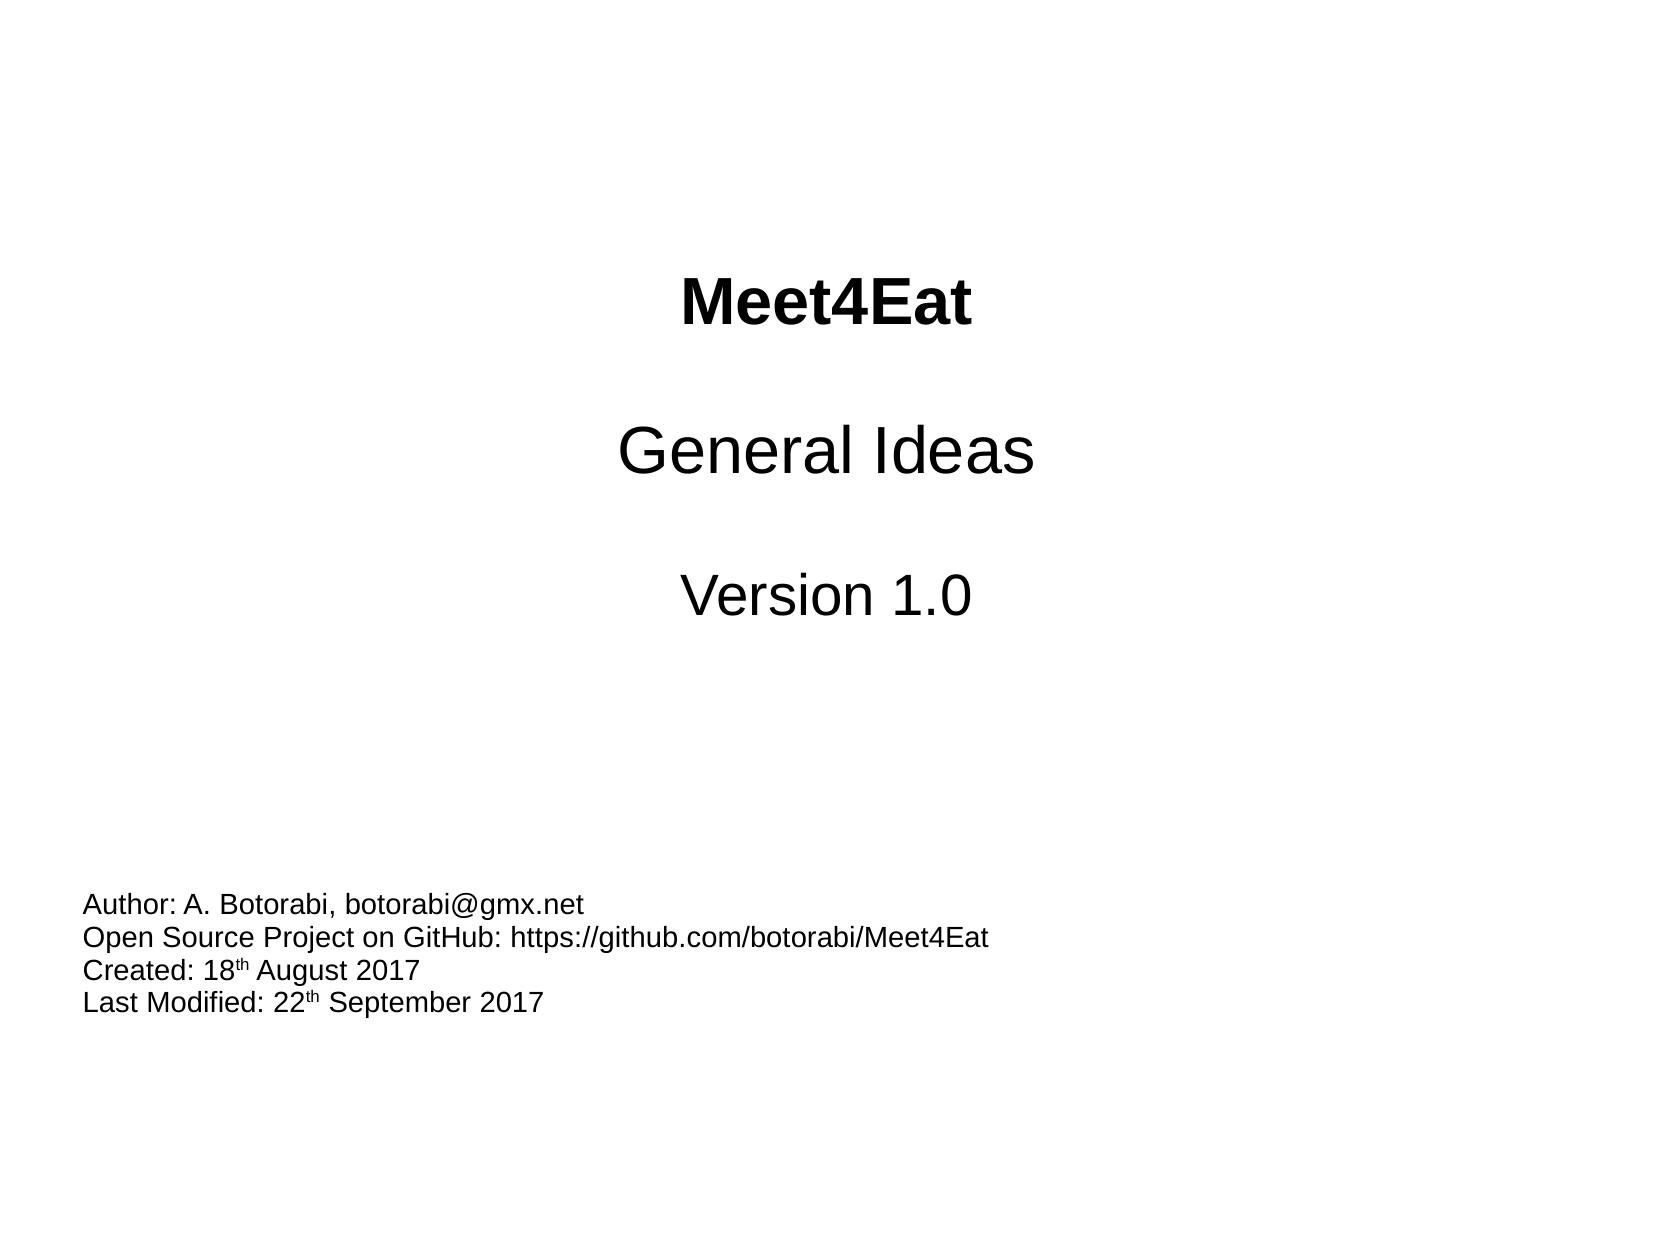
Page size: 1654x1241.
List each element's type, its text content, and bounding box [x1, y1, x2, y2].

subtitle Meet4Eat General Ideas Version 1.0 Author: A. Botorabi, botorabi@gmx.net Open Source Project on GitHub: https://github.com/botorabi/Meet4Eat Created: 18th August 2017 Last Modified: 22th September 2017 [82, 38, 1571, 1021]
